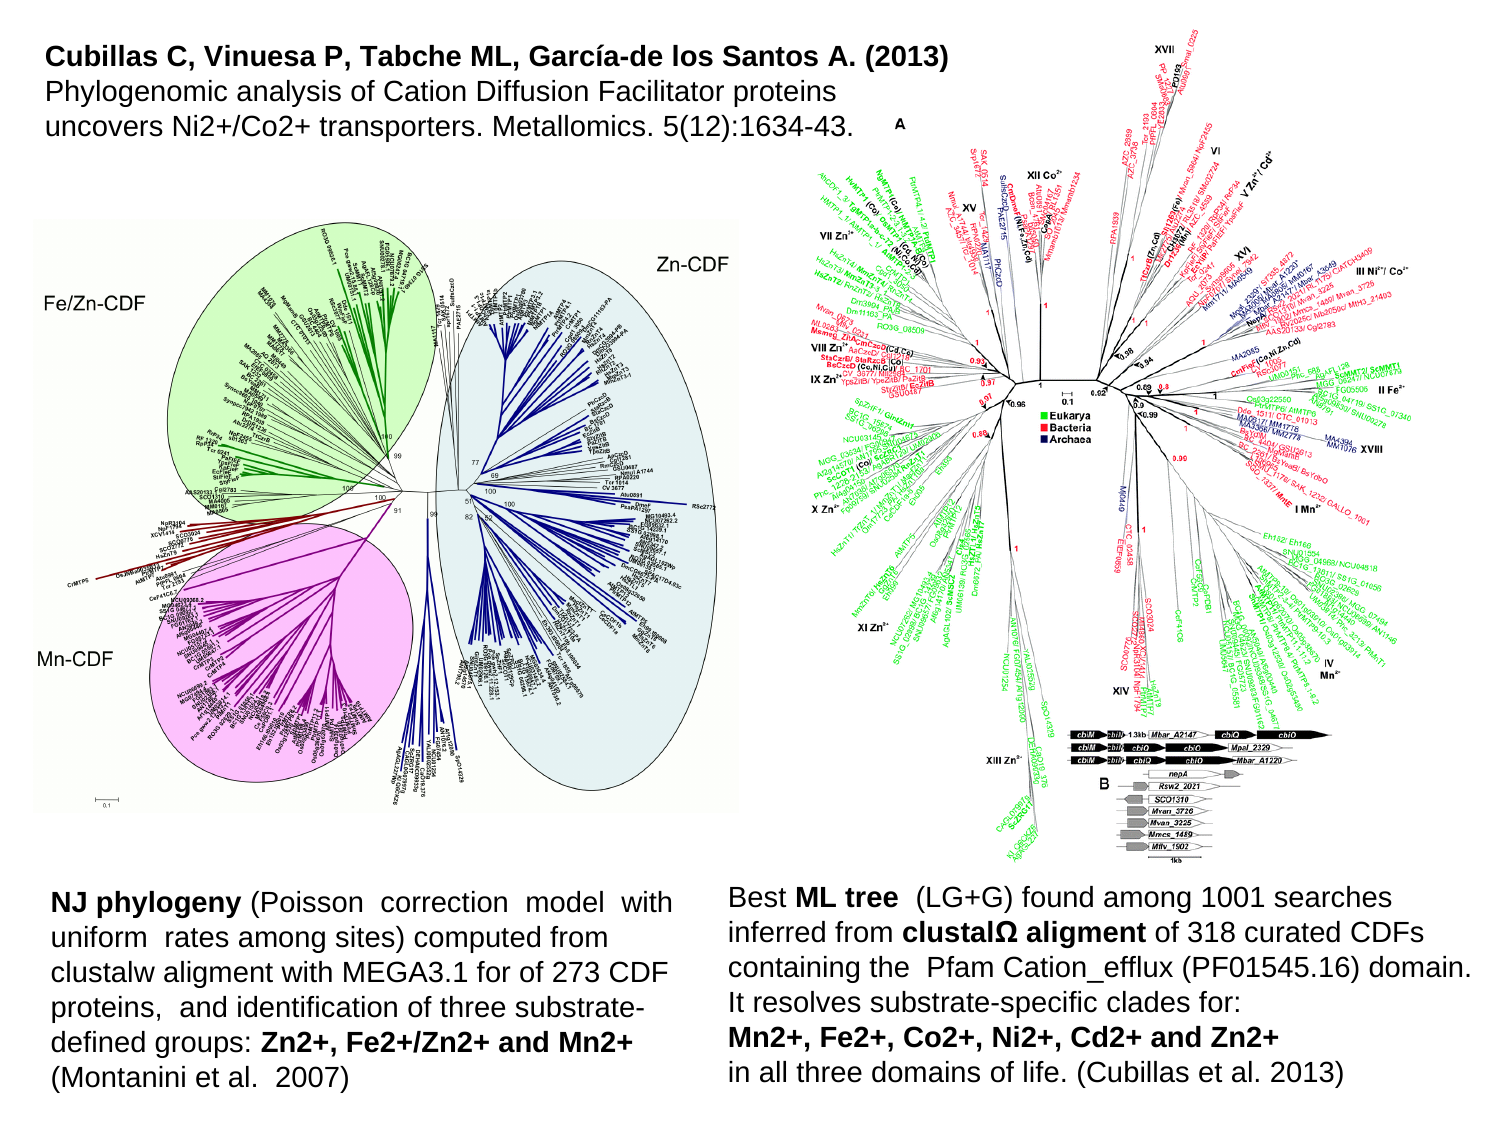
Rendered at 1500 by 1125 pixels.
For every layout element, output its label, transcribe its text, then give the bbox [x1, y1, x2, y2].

text_box [83, 915, 113, 991]
text_box Best ML tree (LG+G) found among 1001 searches inferred from clustalΩ aligment of 318 curated CDFs containing the Pfam Cation_efflux (PF01545.16) domain. It resolves substrate-specific clades for: Mn2+, Fe2+, Co2+, Ni2+, Cd2+ and Zn2+ in all three domains of life. (Cubillas et al. 2013) [713, 870, 1489, 1101]
picture [33, 219, 739, 813]
text_box Cubillas C, Vinuesa P, Tabche ML, García-de los Santos A. (2013) Phylogenomic analysis of Cation Diffusion Facilitator proteins uncovers Ni2+/Co2+ transporters. Metallomics. 5(12):1634-43. [30, 29, 974, 150]
picture [810, 29, 1411, 863]
text_box NJ phylogeny (Poisson correction model with uniform rates among sites) computed from clustalw aligment with MEGA3.1 for of 273 CDF proteins, and identification of three substrate-defined groups: Zn2+, Fe2+/Zn2+ and Mn2+ (Montanini et al. 2007) [35, 876, 711, 1101]
